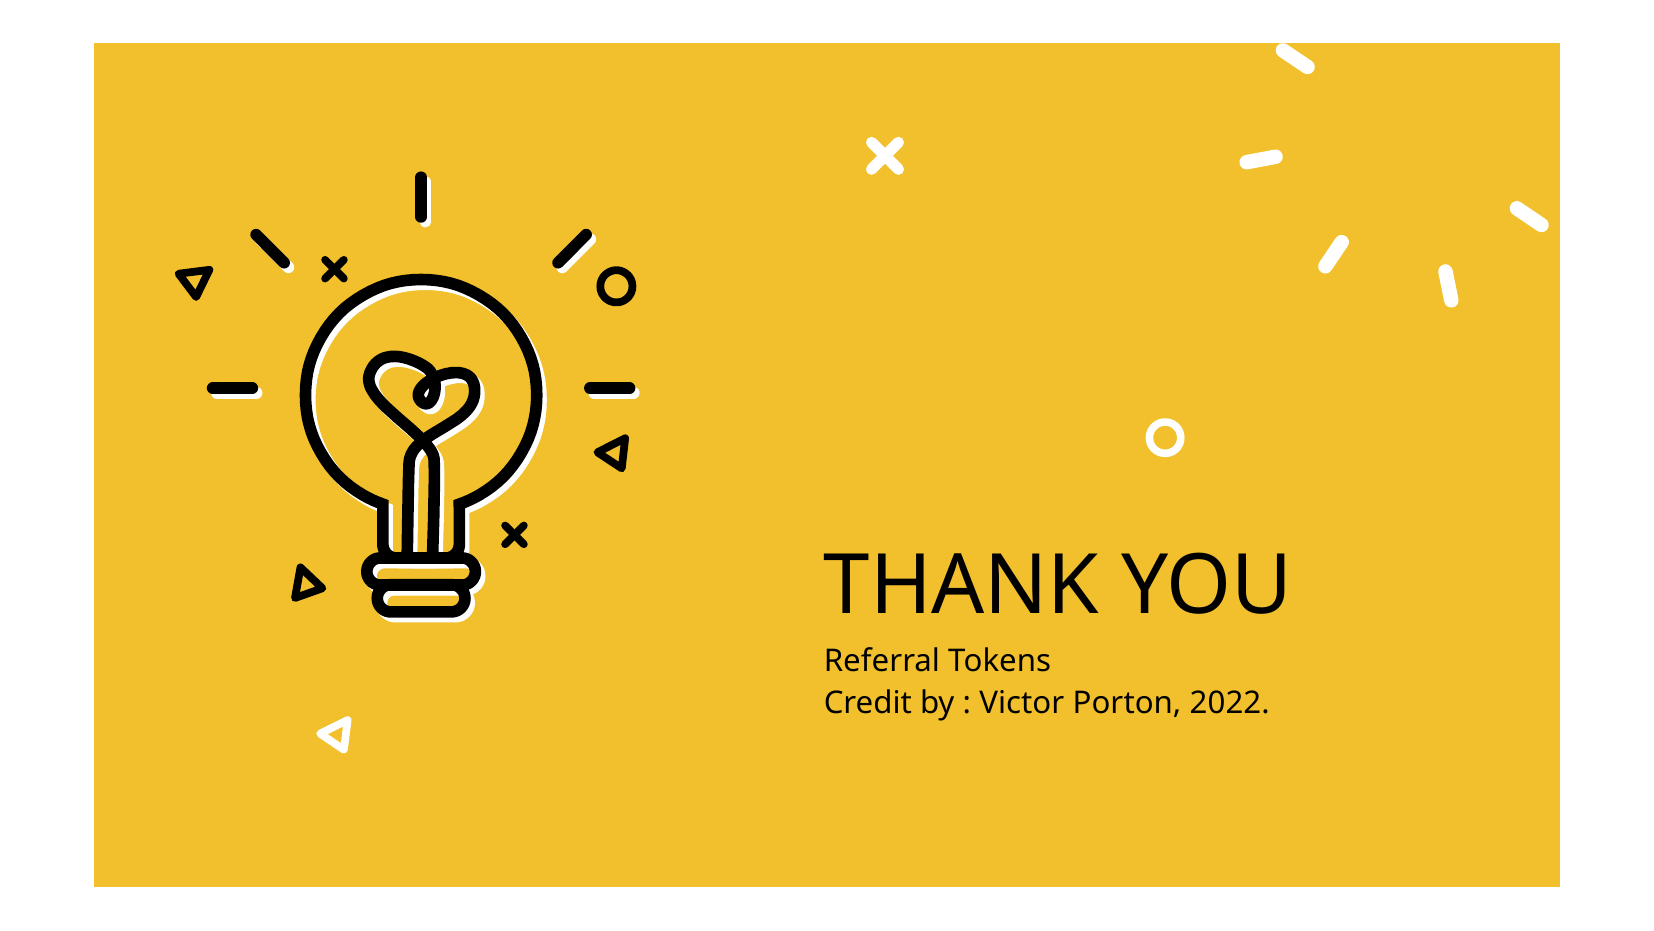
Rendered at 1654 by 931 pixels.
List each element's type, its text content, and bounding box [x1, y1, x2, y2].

title THANK YOU [823, 524, 1544, 638]
title Referral Tokens Credit by : Victor Porton, 2022. [823, 626, 1399, 735]
